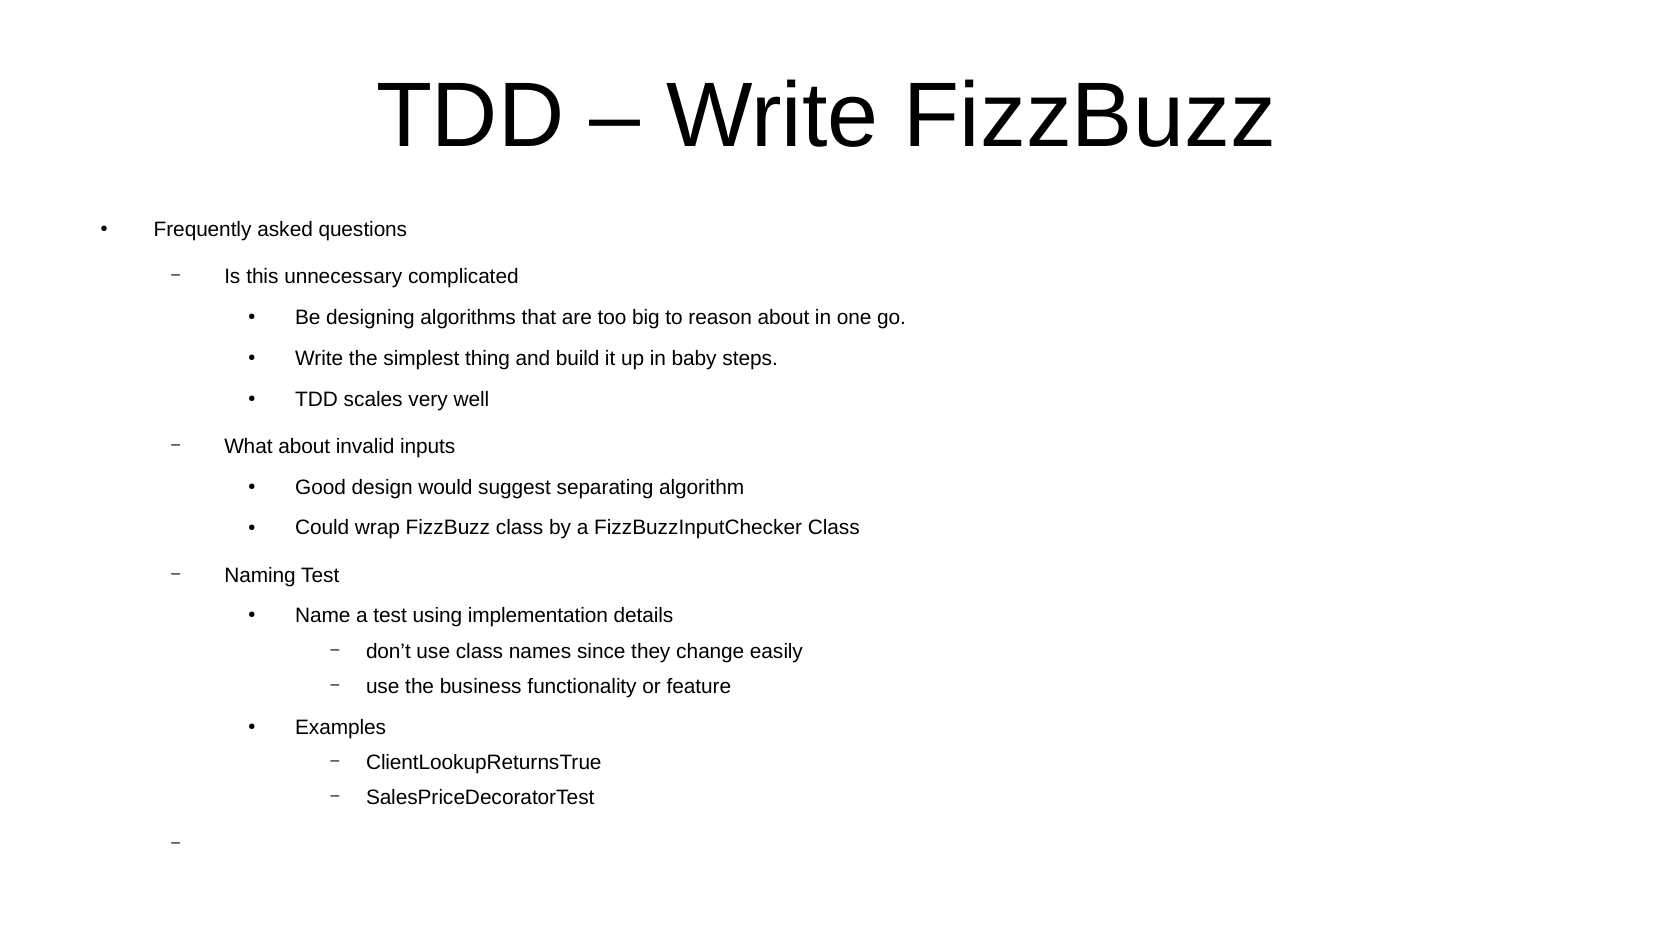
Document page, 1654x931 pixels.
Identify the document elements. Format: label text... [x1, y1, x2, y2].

list Frequently asked questions Is this unnecessary complicated Be designing algorithms that are too big to reason about in one go. Write the simplest thing and build it up in baby steps. TDD scales very well What about invalid inputs Good design would suggest separating algorithm Could wrap FizzBuzz class by a FizzBuzzInputChecker Class Naming Test Name a test using implementation details don’t use class names since they change easily use the business functionality or feature Examples ClientLookupReturnsTrue SalesPriceDecoratorTest [82, 217, 1571, 901]
title TDD – Write FizzBuzz [82, 37, 1571, 193]
